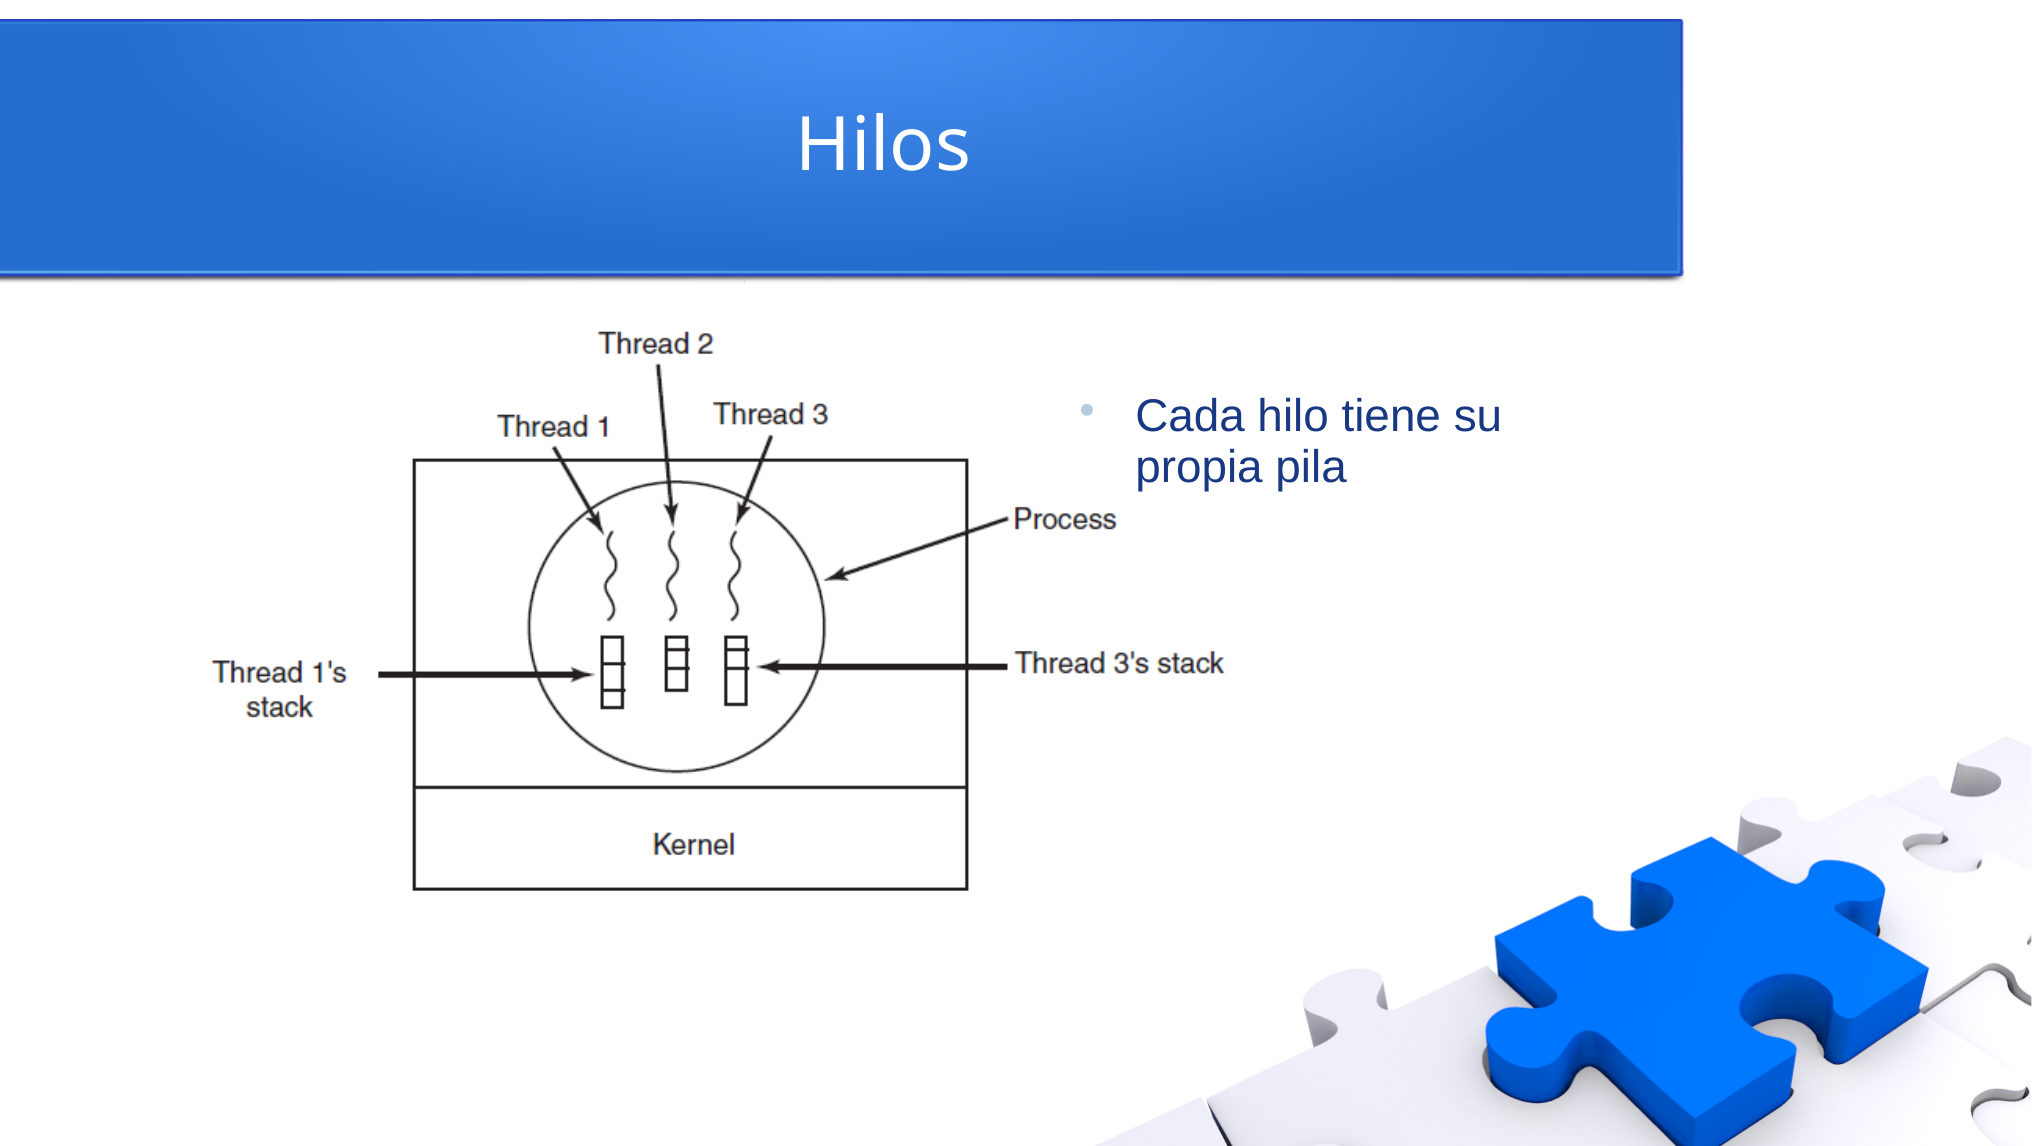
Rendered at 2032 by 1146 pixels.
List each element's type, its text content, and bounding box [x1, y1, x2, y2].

text_box Cada hilo tiene su propia pila [1064, 382, 1571, 501]
picture [197, 318, 2032, 1146]
title Hilos [101, 45, 1666, 237]
picture [0, 19, 1689, 284]
